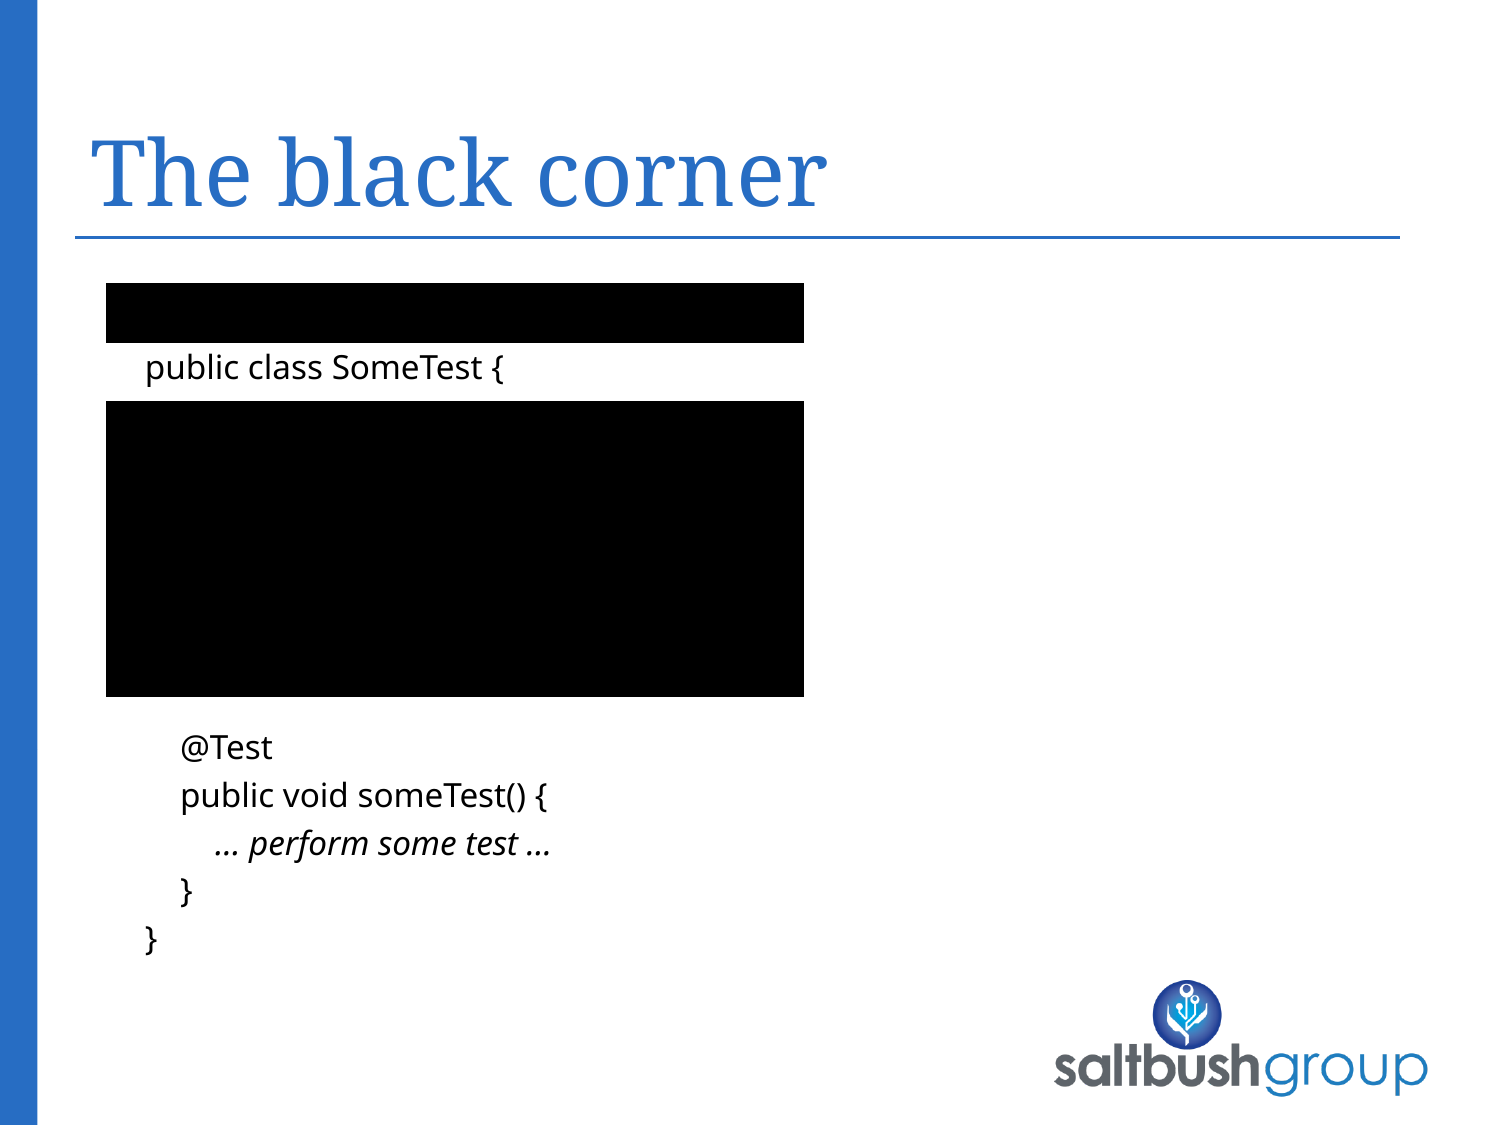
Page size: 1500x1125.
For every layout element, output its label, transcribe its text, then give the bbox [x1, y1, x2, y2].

text_box [106, 283, 804, 343]
picture [1054, 980, 1430, 1102]
list @RunWith(Arquillian.class) public class SomeTest { @Deployment public static Archive<?> deploy() { … create someArchive … return someArchive; } @Test public void someTest() { … perform some test … } } [129, 295, 1382, 1028]
text_box [106, 401, 804, 697]
title The black corner [75, 45, 1500, 233]
